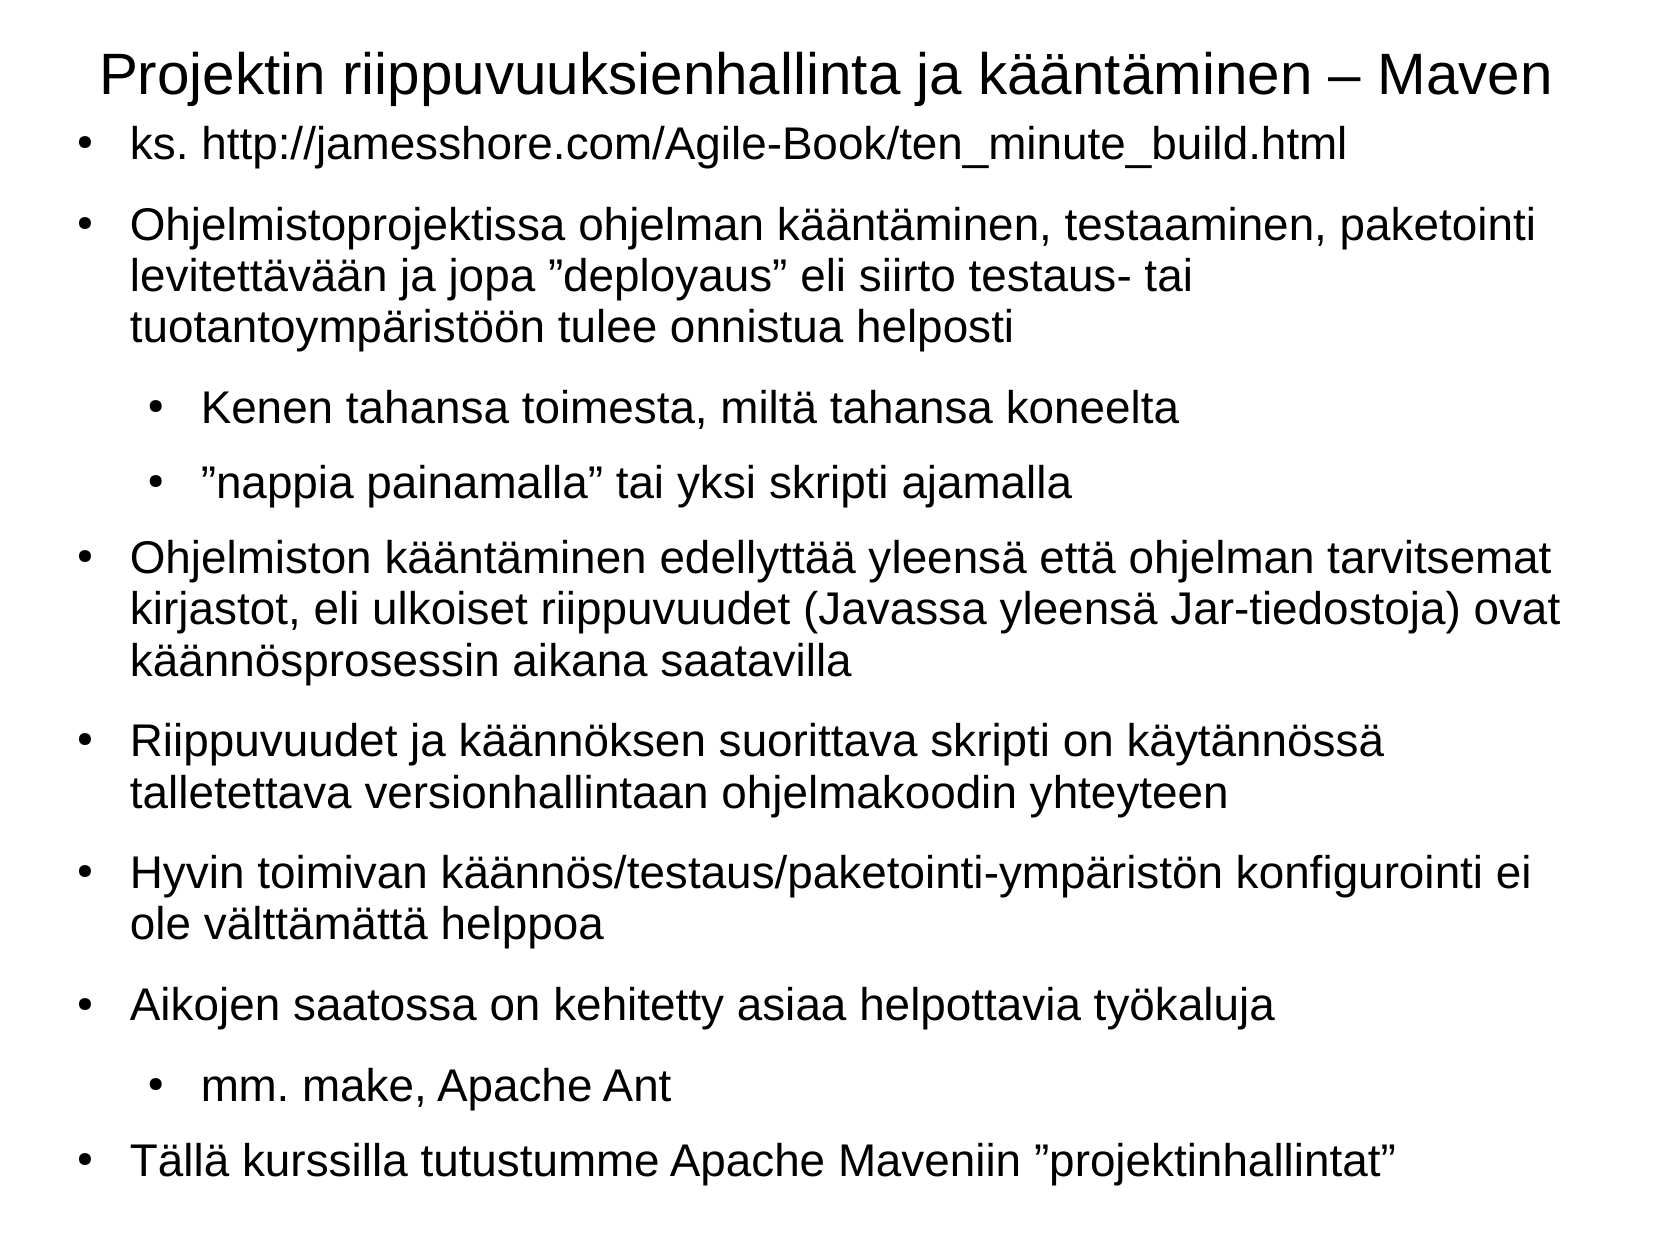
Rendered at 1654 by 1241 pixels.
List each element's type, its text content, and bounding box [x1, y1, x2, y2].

title Projektin riippuvuuksienhallinta ja kääntäminen – Maven [59, 0, 1595, 118]
list ks. http://jamesshore.com/Agile-Book/ten_minute_build.html Ohjelmistoprojektissa ohjelman kääntäminen, testaaminen, paketointi levitettävään ja jopa ”deployaus” eli siirto testaus- tai tuotantoympäristöön tulee onnistua helposti Kenen tahansa toimesta, miltä tahansa koneelta ”nappia painamalla” tai yksi skripti ajamalla Ohjelmiston kääntäminen edellyttää yleensä että ohjelman tarvitsemat kirjastot, eli ulkoiset riippuvuudet (Javassa yleensä Jar-tiedostoja) ovat käännösprosessin aikana saatavilla Riippuvuudet ja käännöksen suorittava skripti on käytännössä talletettava versionhallintaan ohjelmakoodin yhteyteen Hyvin toimivan käännös/testaus/paketointi-ympäristön konfigurointi ei ole välttämättä helppoa Aikojen saatossa on kehitetty asiaa helpottavia työkaluja mm. make, Apache Ant Tällä kurssilla tutustumme Apache Maveniin ”projektinhallintat” [59, 118, 1595, 1182]
